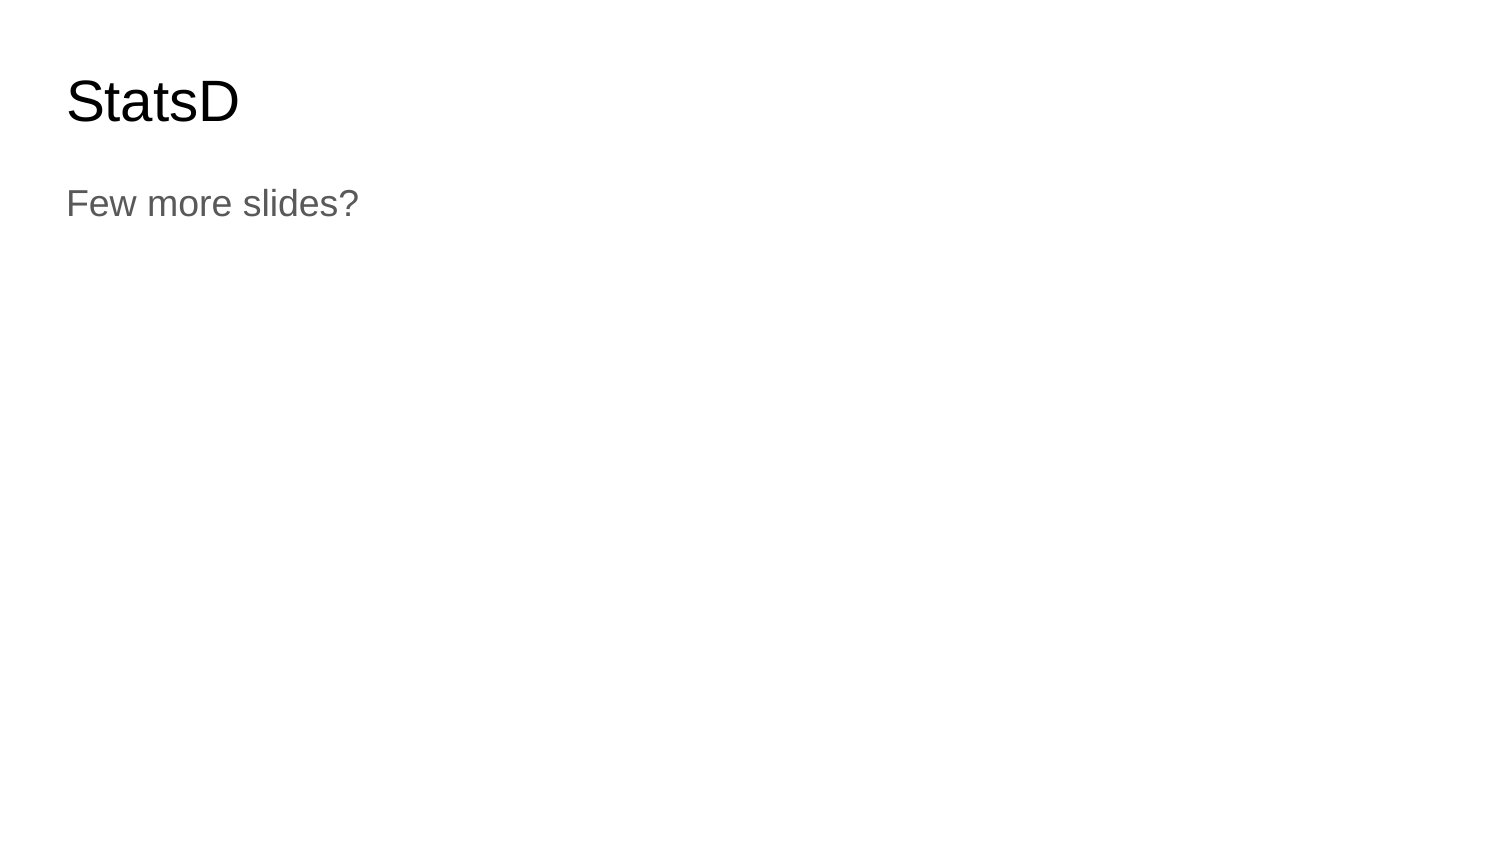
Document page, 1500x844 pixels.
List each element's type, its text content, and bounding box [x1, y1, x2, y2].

list Few more slides? [51, 164, 1449, 725]
title StatsD [51, 48, 1449, 142]
